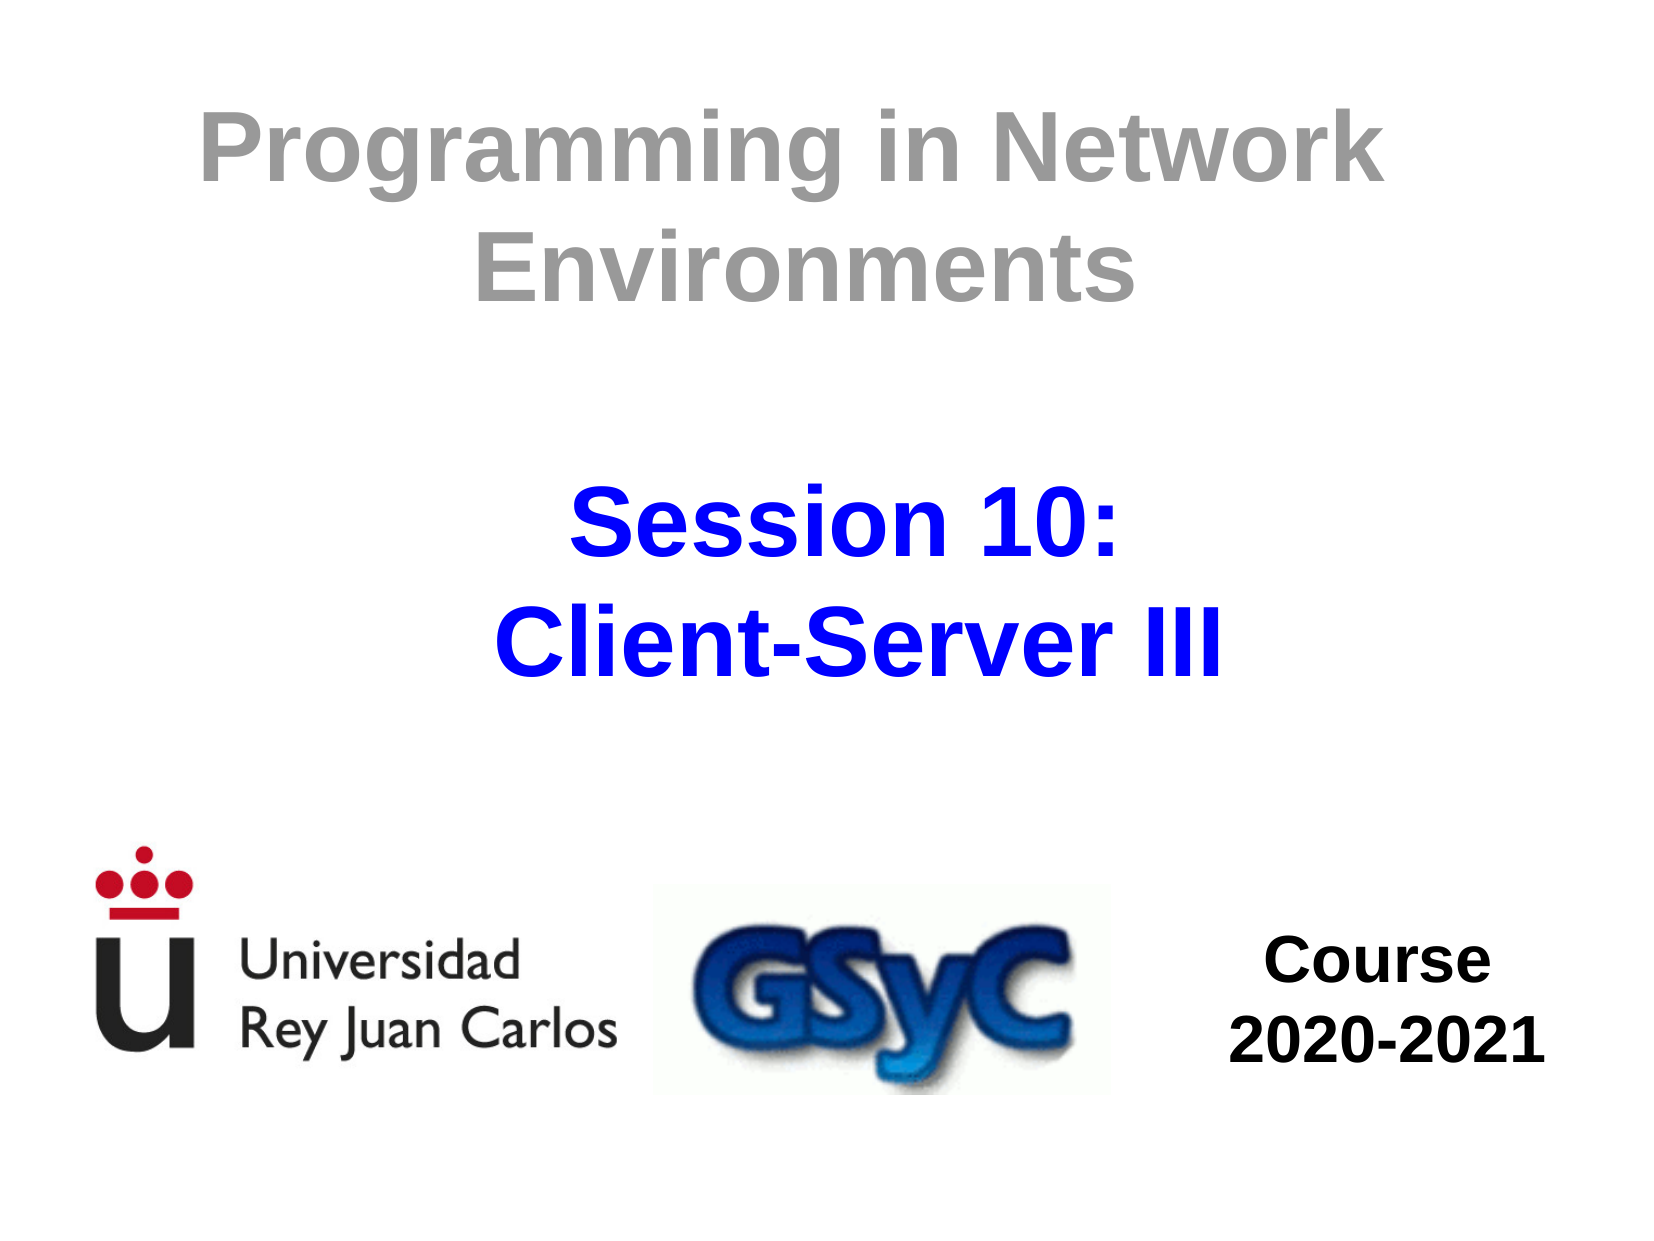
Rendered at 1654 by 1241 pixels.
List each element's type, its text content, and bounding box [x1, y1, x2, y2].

title Course 2020-2021 [1185, 915, 1591, 1066]
title Session 10: Client-Server III [144, 408, 1576, 744]
picture [61, 825, 646, 1081]
picture [653, 885, 1111, 1096]
title Programming in Network Environments [120, 75, 1491, 327]
